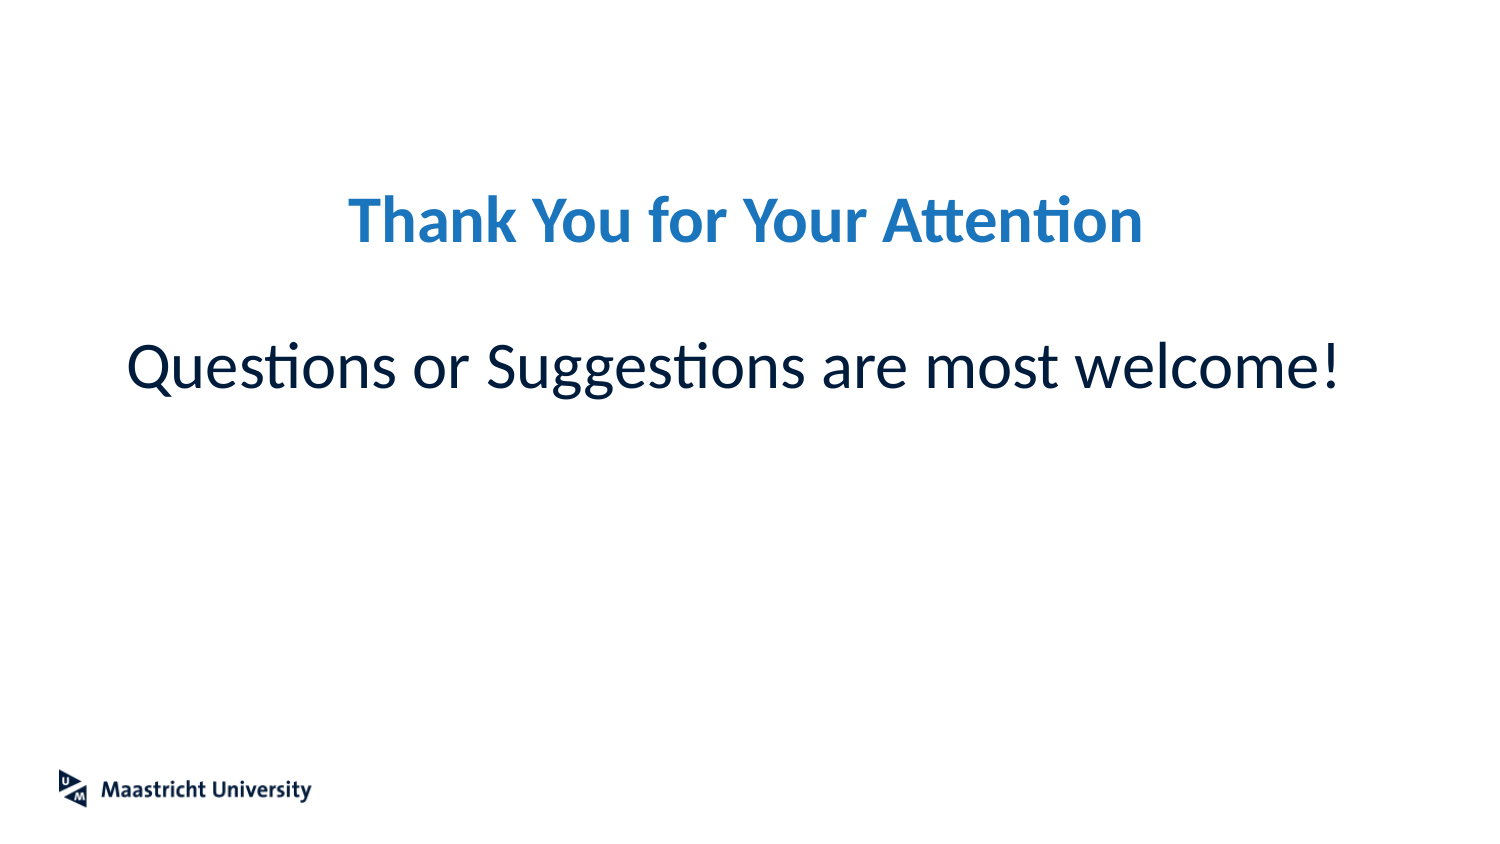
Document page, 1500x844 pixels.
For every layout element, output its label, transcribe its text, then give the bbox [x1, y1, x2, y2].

list Questions or Suggestions are most welcome! [16, 338, 1382, 844]
title Thank You for Your Attention [82, 143, 1425, 308]
